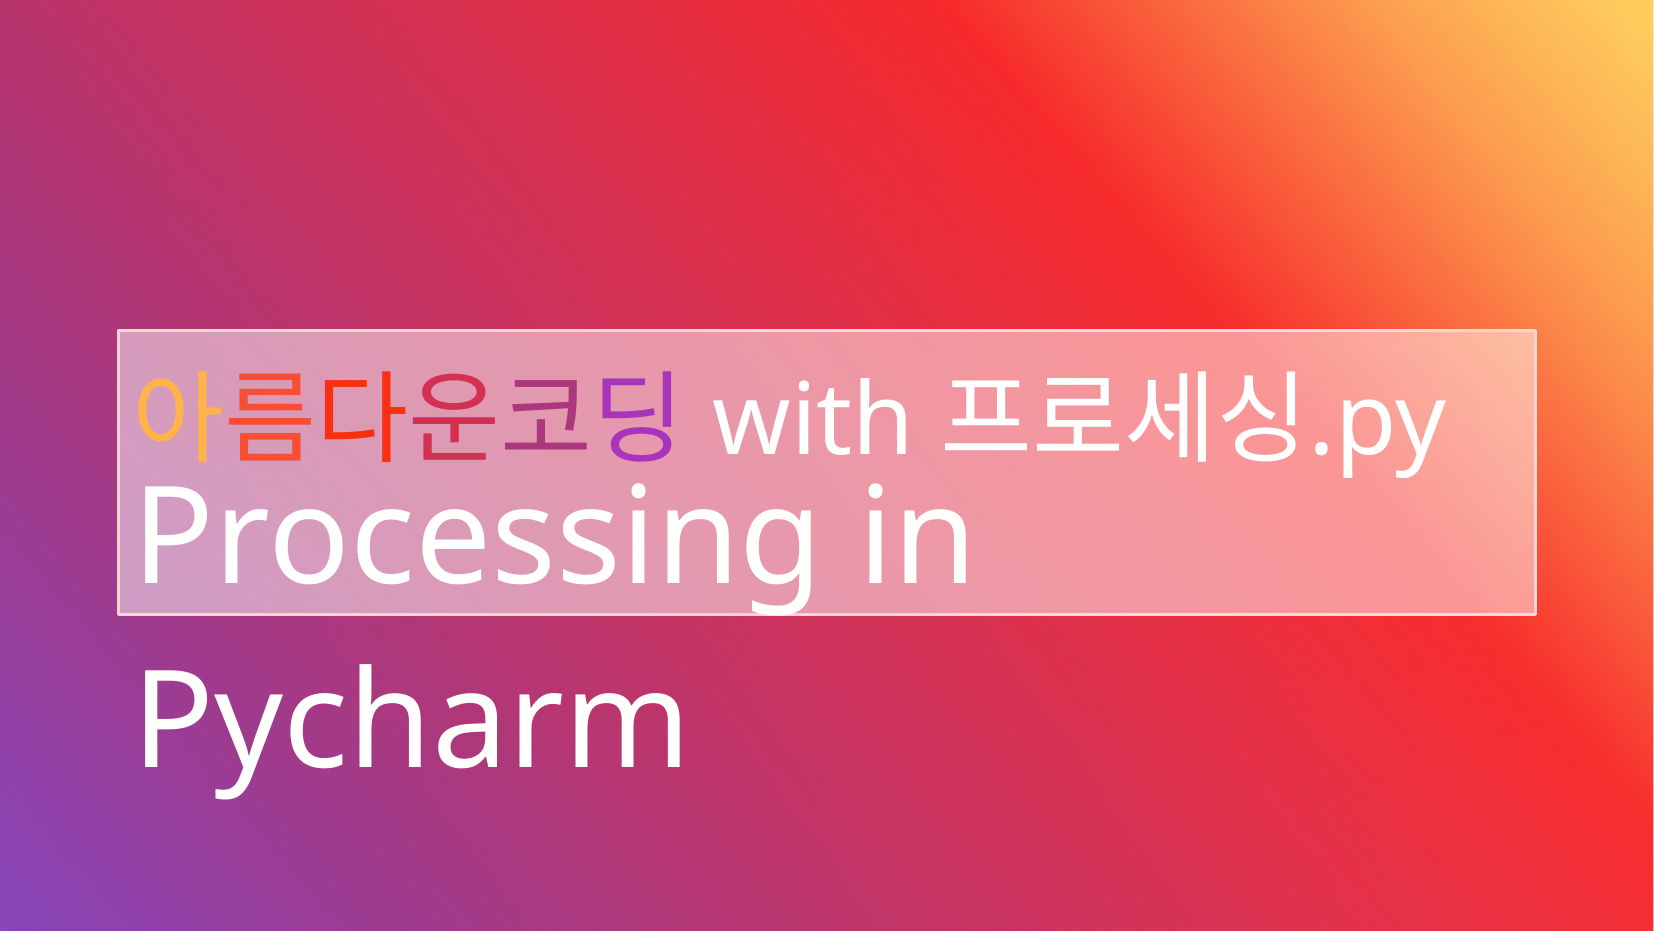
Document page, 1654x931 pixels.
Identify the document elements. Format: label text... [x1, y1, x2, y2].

text_box 아름다운코딩 with 프로세싱.py [118, 330, 1536, 431]
text_box 아름다운코딩 with 프로세싱.py [118, 602, 1536, 626]
picture [0, 0, 1654, 931]
text_box Processing in Pycharm [118, 431, 1536, 602]
